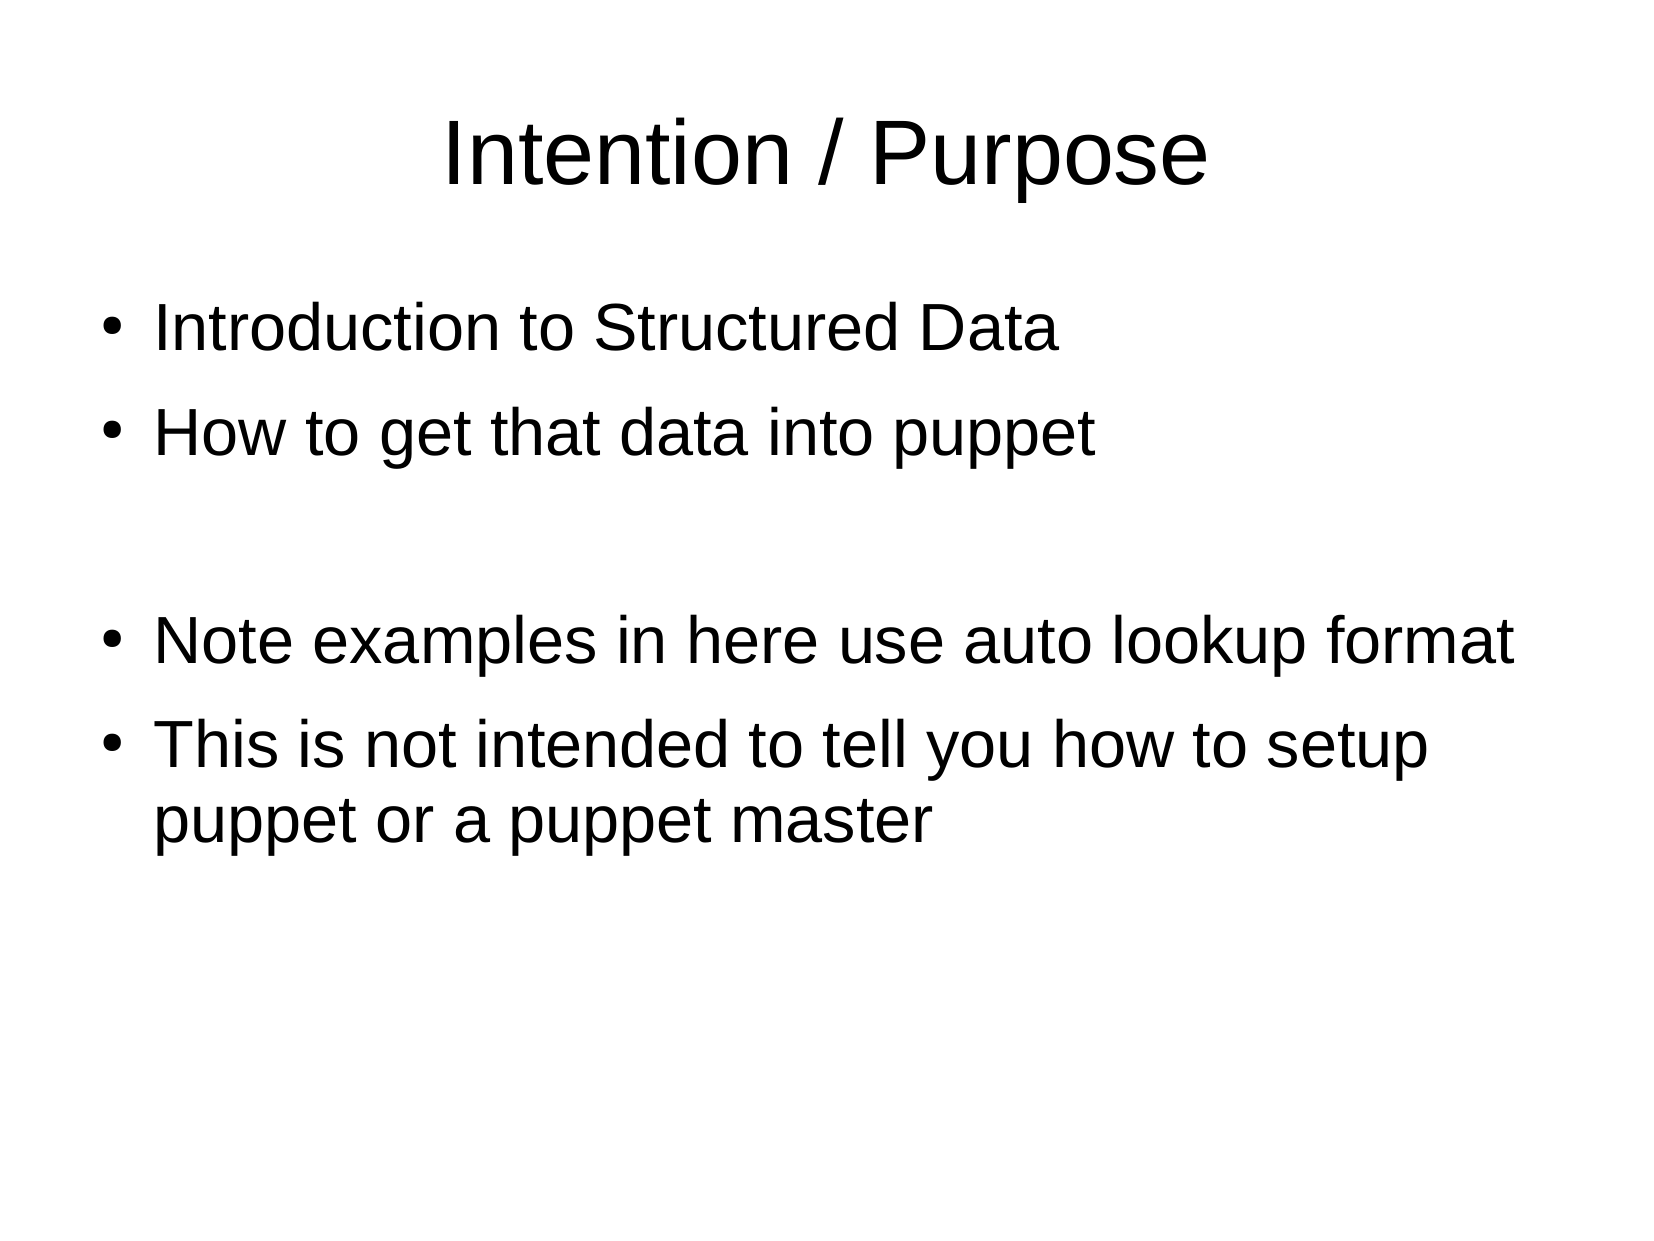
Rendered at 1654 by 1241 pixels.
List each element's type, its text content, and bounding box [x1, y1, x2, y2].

list Introduction to Structured Data How to get that data into puppet Note examples in here use auto lookup format This is not intended to tell you how to setup puppet or a puppet master [82, 290, 1571, 1010]
title Intention / Purpose [82, 49, 1571, 257]
